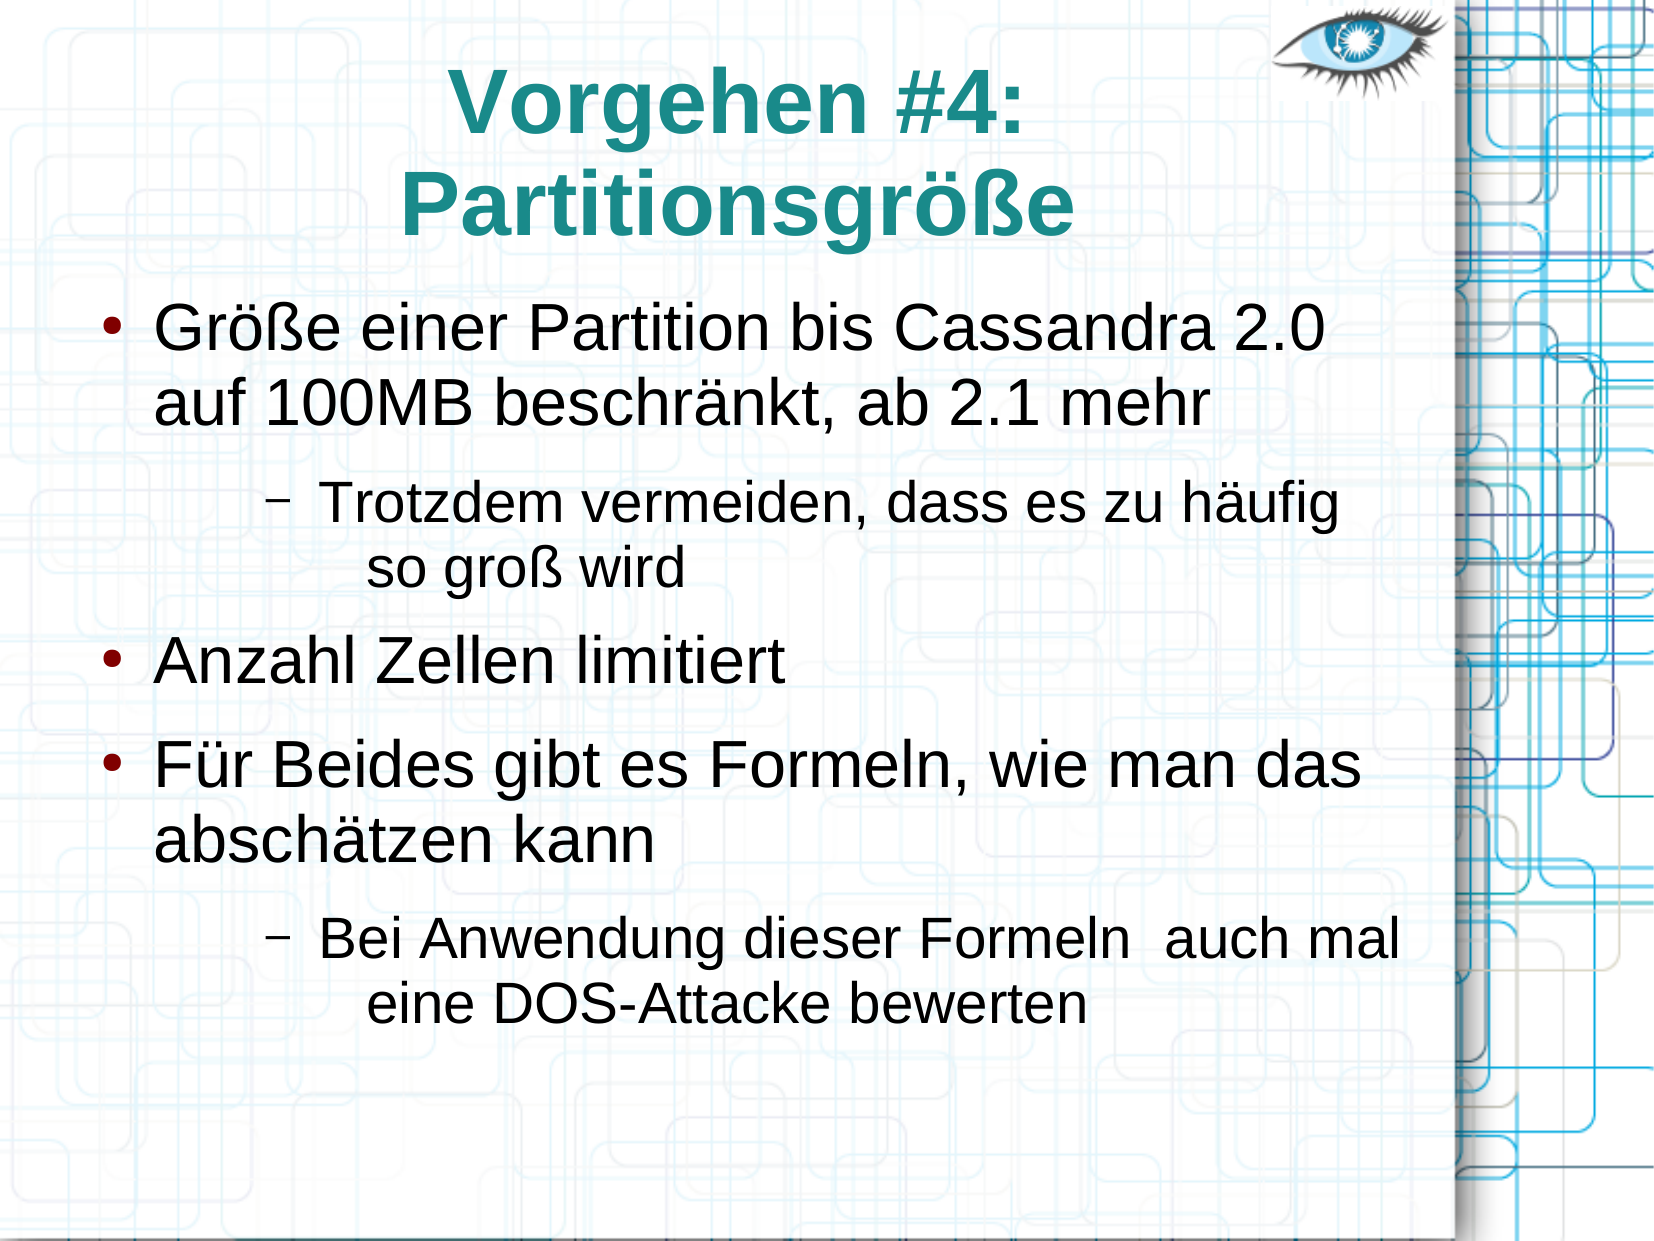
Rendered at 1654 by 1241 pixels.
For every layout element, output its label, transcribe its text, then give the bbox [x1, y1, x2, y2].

list Größe einer Partition bis Cassandra 2.0 auf 100MB beschränkt, ab 2.1 mehr Trotzdem vermeiden, dass es zu häufig so groß wird Anzahl Zellen limitiert Für Beides gibt es Formeln, wie man das abschätzen kann Bei Anwendung dieser Formeln auch mal eine DOS-Attacke bewerten [82, 290, 1418, 1109]
picture [0, 0, 1654, 1241]
title Vorgehen #4: Partitionsgröße [59, 49, 1418, 257]
